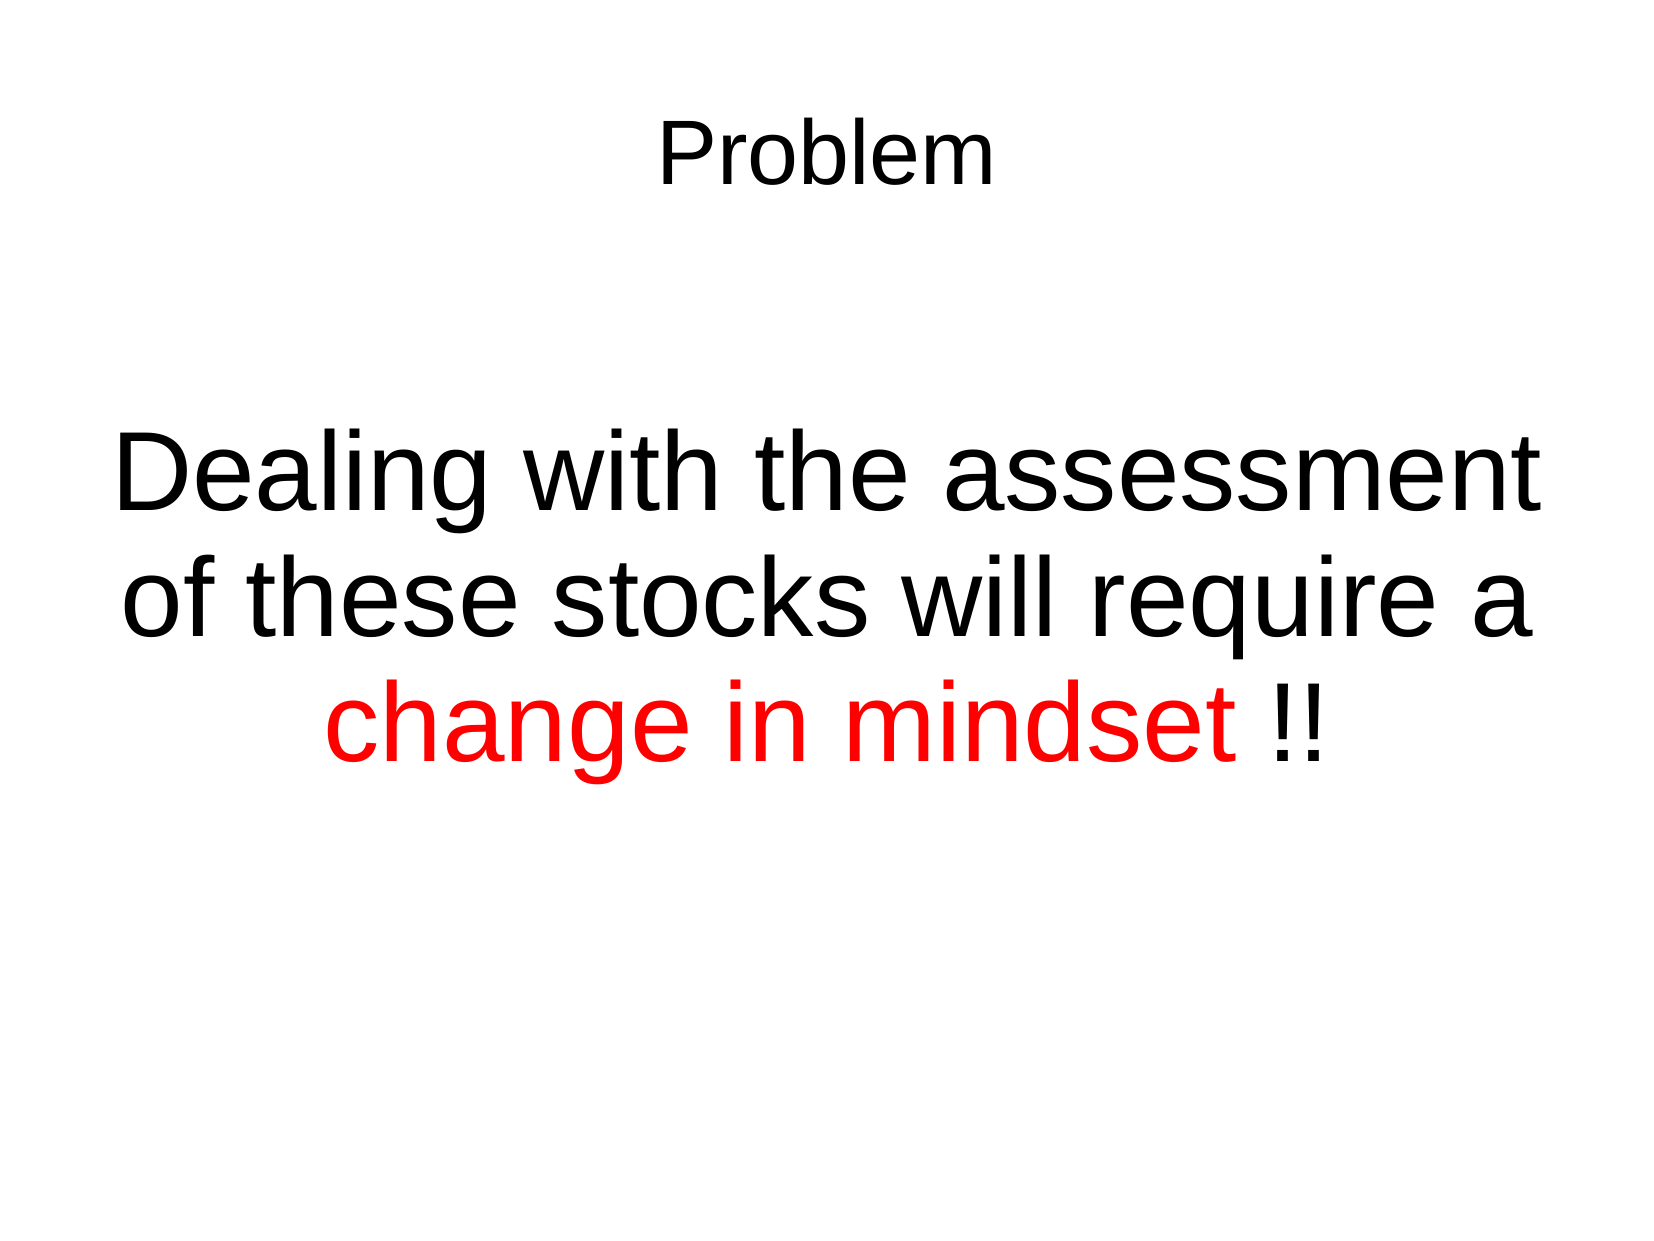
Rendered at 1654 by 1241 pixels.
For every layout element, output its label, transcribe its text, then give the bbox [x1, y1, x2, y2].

list Dealing with the assessment of these stocks will require a change in mindset !! [76, 408, 1577, 832]
title Problem [82, 49, 1571, 257]
